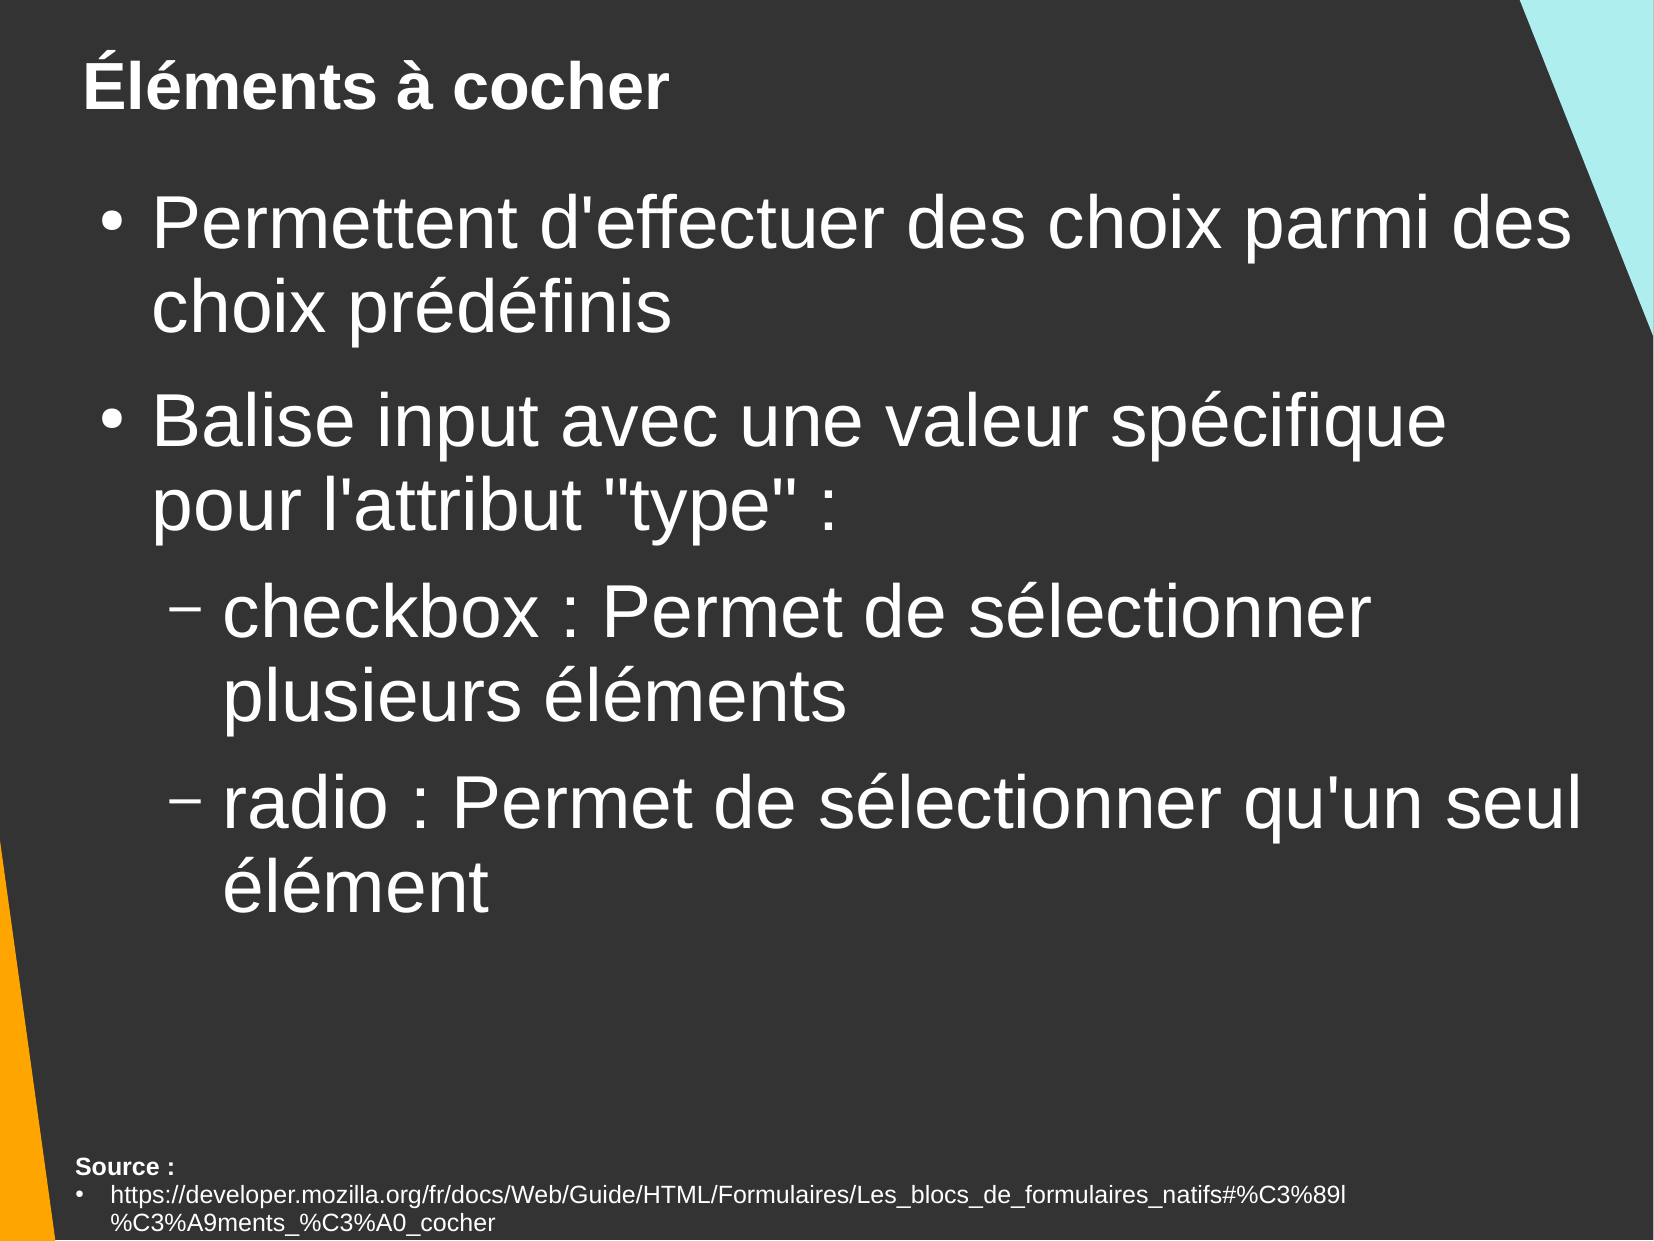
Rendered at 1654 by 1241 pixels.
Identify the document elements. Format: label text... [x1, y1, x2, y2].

text_box [1519, 0, 1654, 339]
list Permettent d'effectuer des choix parmi des choix prédéfinis Balise input avec une valeur spécifique pour l'attribut "type" : checkbox : Permet de sélectionner plusieurs éléments radio : Permet de sélectionner qu'un seul élément [80, 180, 1605, 1063]
text_box [0, 840, 56, 1241]
title Éléments à cocher [82, 49, 1571, 152]
text_box Source : https://developer.mozilla.org/fr/docs/Web/Guide/HTML/Formulaires/Les_blocs_de_formulaires_natifs#%C3%89l%C3%A9ments_%C3%A0_cocher [60, 1145, 1546, 1241]
